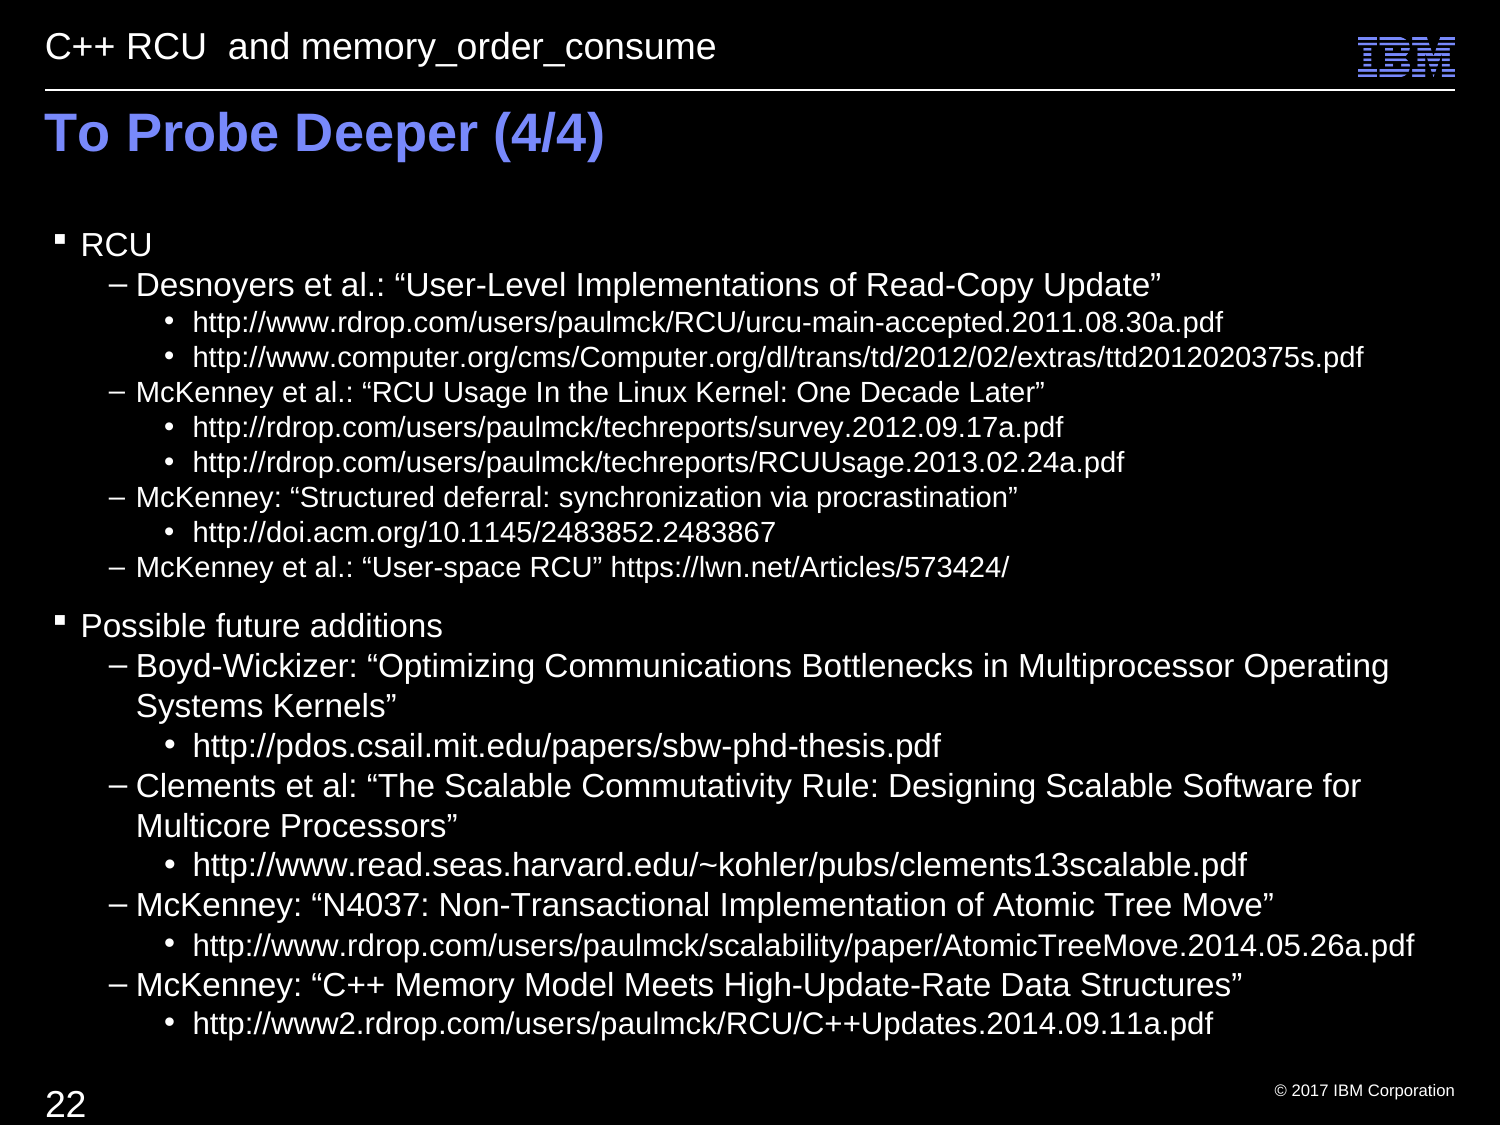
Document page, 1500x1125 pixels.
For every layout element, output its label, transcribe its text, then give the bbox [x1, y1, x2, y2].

list RCU Desnoyers et al.: “User-Level Implementations of Read-Copy Update” http://www.rdrop.com/users/paulmck/RCU/urcu-main-accepted.2011.08.30a.pdf http://www.computer.org/cms/Computer.org/dl/trans/td/2012/02/extras/ttd2012020375s.pdf McKenney et al.: “RCU Usage In the Linux Kernel: One Decade Later” http://rdrop.com/users/paulmck/techreports/survey.2012.09.17a.pdf http://rdrop.com/users/paulmck/techreports/RCUUsage.2013.02.24a.pdf McKenney: “Structured deferral: synchronization via procrastination” http://doi.acm.org/10.1145/2483852.2483867 McKenney et al.: “User-space RCU” https://lwn.net/Articles/573424/ Possible future additions Boyd-Wickizer: “Optimizing Communications Bottlenecks in Multiprocessor Operating Systems Kernels” http://pdos.csail.mit.edu/papers/sbw-phd-thesis.pdf Clements et al: “The Scalable Commutativity Rule: Designing Scalable Software for Multicore Processors” http://www.read.seas.harvard.edu/~kohler/pubs/clements13scalable.pdf McKenney: “N4037: Non-Transactional Implementation of Atomic Tree Move” http://www.rdrop.com/users/paulmck/scalability/paper/AtomicTreeMove.2014.05.26a.pdf McKenney: “C++ Memory Model Meets High-Update-Rate Data Structures” http://www2.rdrop.com/users/paulmck/RCU/C++Updates.2014.09.11a.pdf [37, 215, 1463, 1088]
picture [1358, 37, 1455, 77]
title To Probe Deeper (4/4) [29, 97, 1455, 203]
